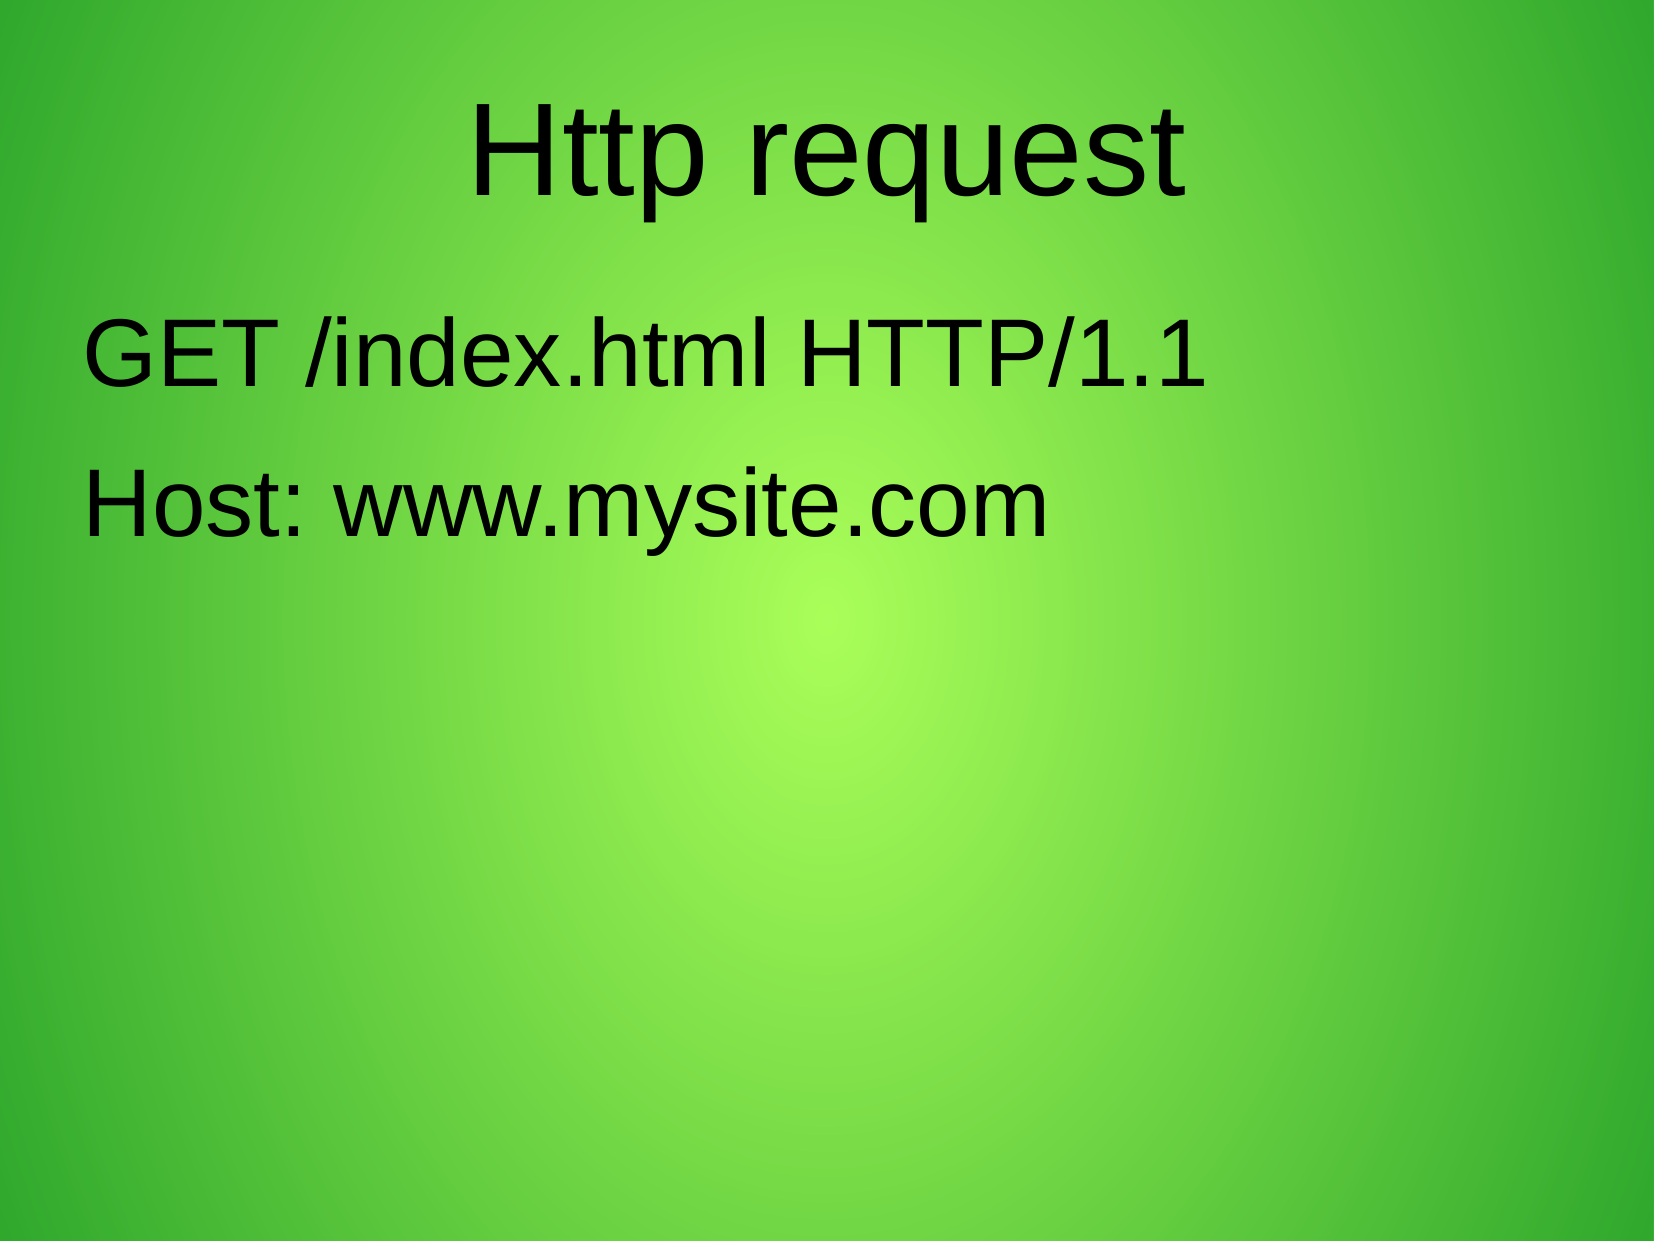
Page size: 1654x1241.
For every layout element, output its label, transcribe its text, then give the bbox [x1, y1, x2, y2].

title Http request [82, 47, 1571, 252]
list GET /index.html HTTP/1.1 Host: www.mysite.com [82, 299, 1571, 1019]
